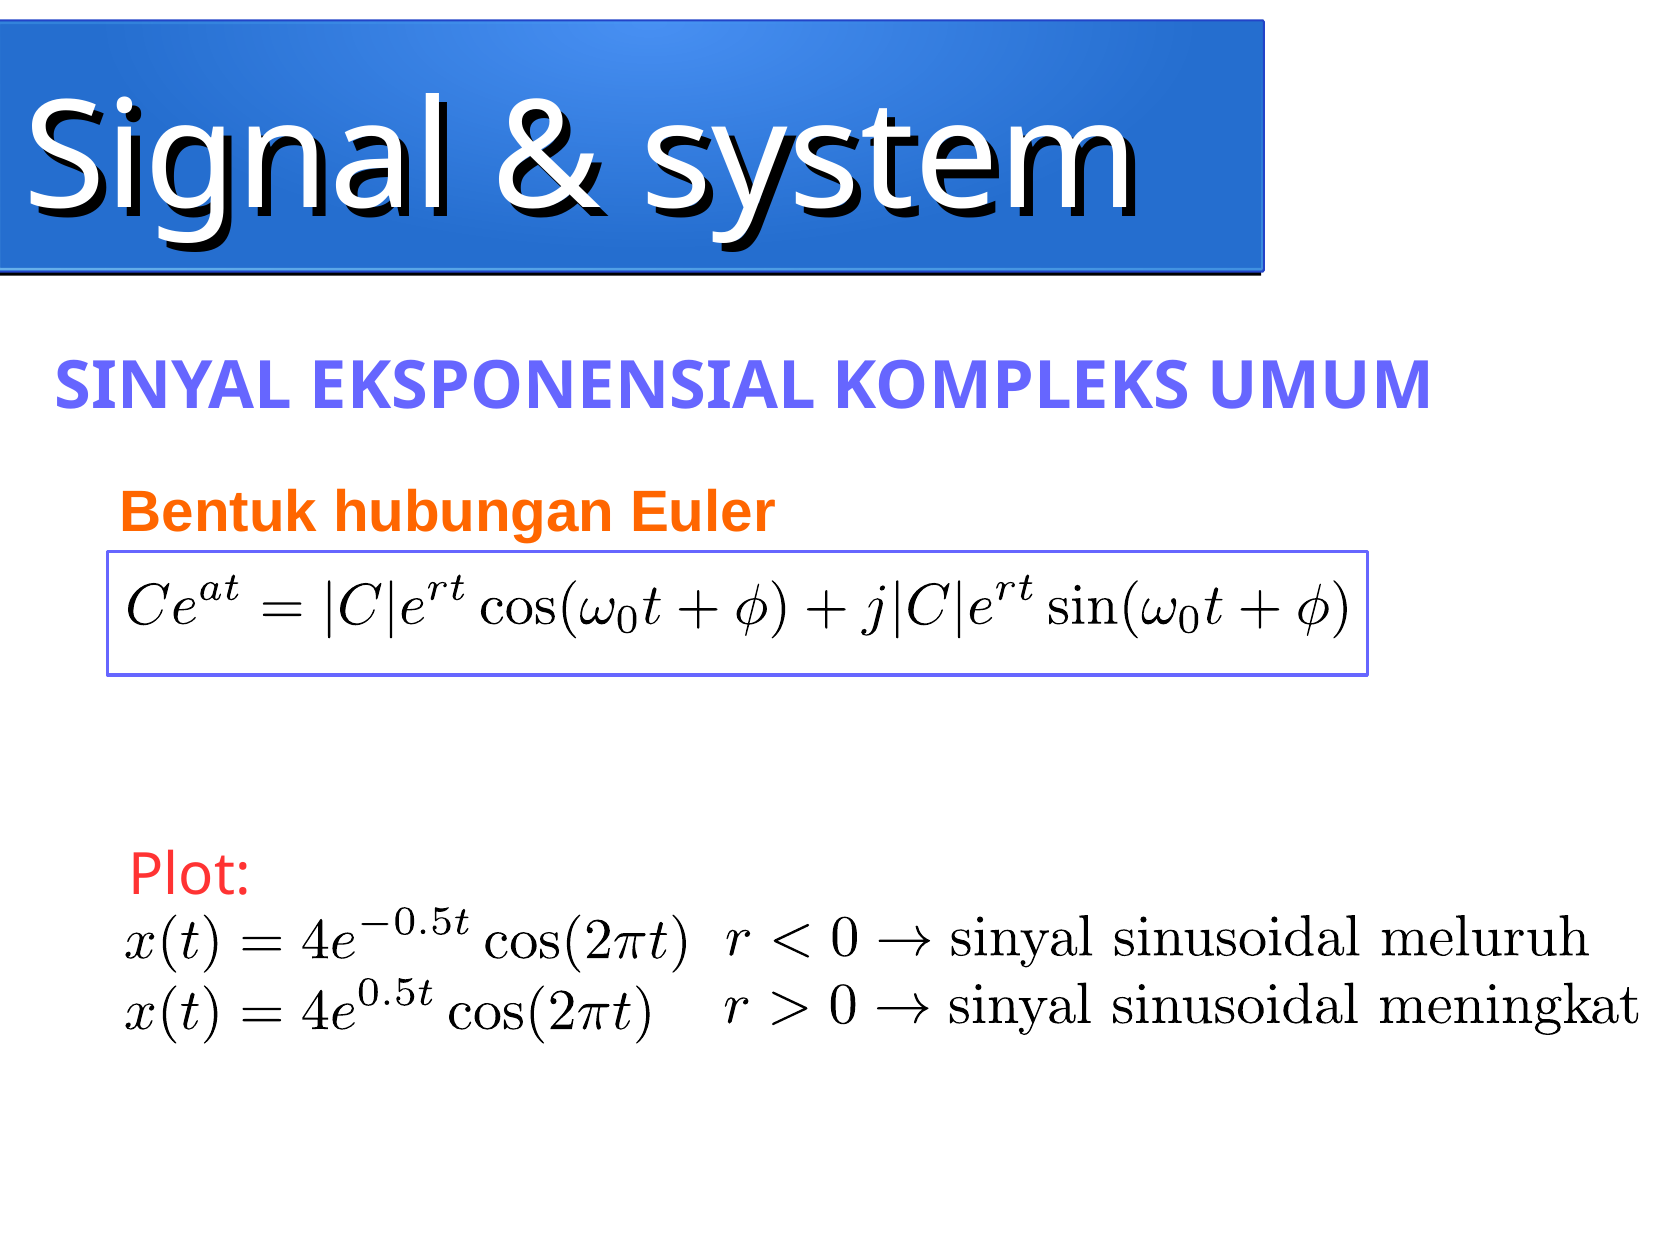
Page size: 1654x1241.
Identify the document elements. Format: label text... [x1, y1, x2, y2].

text_box [123, 907, 692, 973]
text_box SINYAL EKSPONENSIAL KOMPLEKS UMUM [39, 330, 1629, 423]
text_box [724, 915, 1591, 968]
title Signal & system [23, 0, 1323, 325]
text_box [125, 574, 1353, 639]
text_box Bentuk hubungan Euler [105, 471, 792, 552]
text_box [723, 982, 1642, 1036]
text_box [123, 978, 656, 1044]
text_box Plot: [113, 825, 294, 961]
